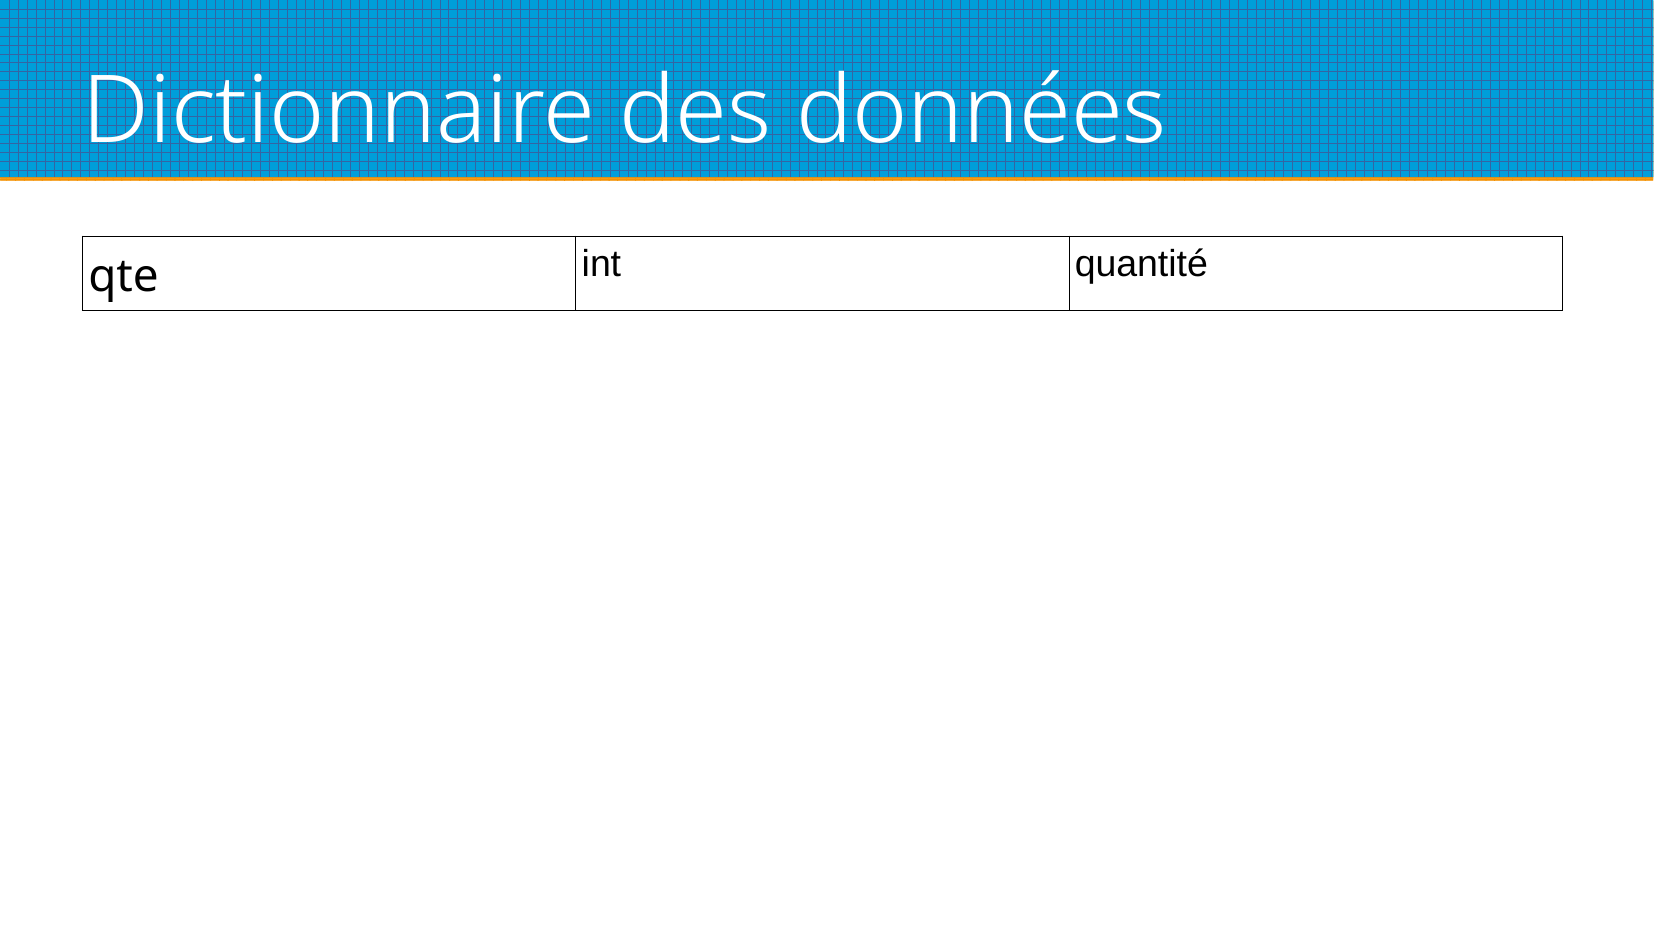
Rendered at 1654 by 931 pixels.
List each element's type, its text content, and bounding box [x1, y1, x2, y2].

table_header int [576, 237, 1069, 310]
title Dictionnaire des données [82, 14, 1571, 171]
table_header qte [83, 237, 575, 310]
table_header quantité [1070, 237, 1562, 310]
